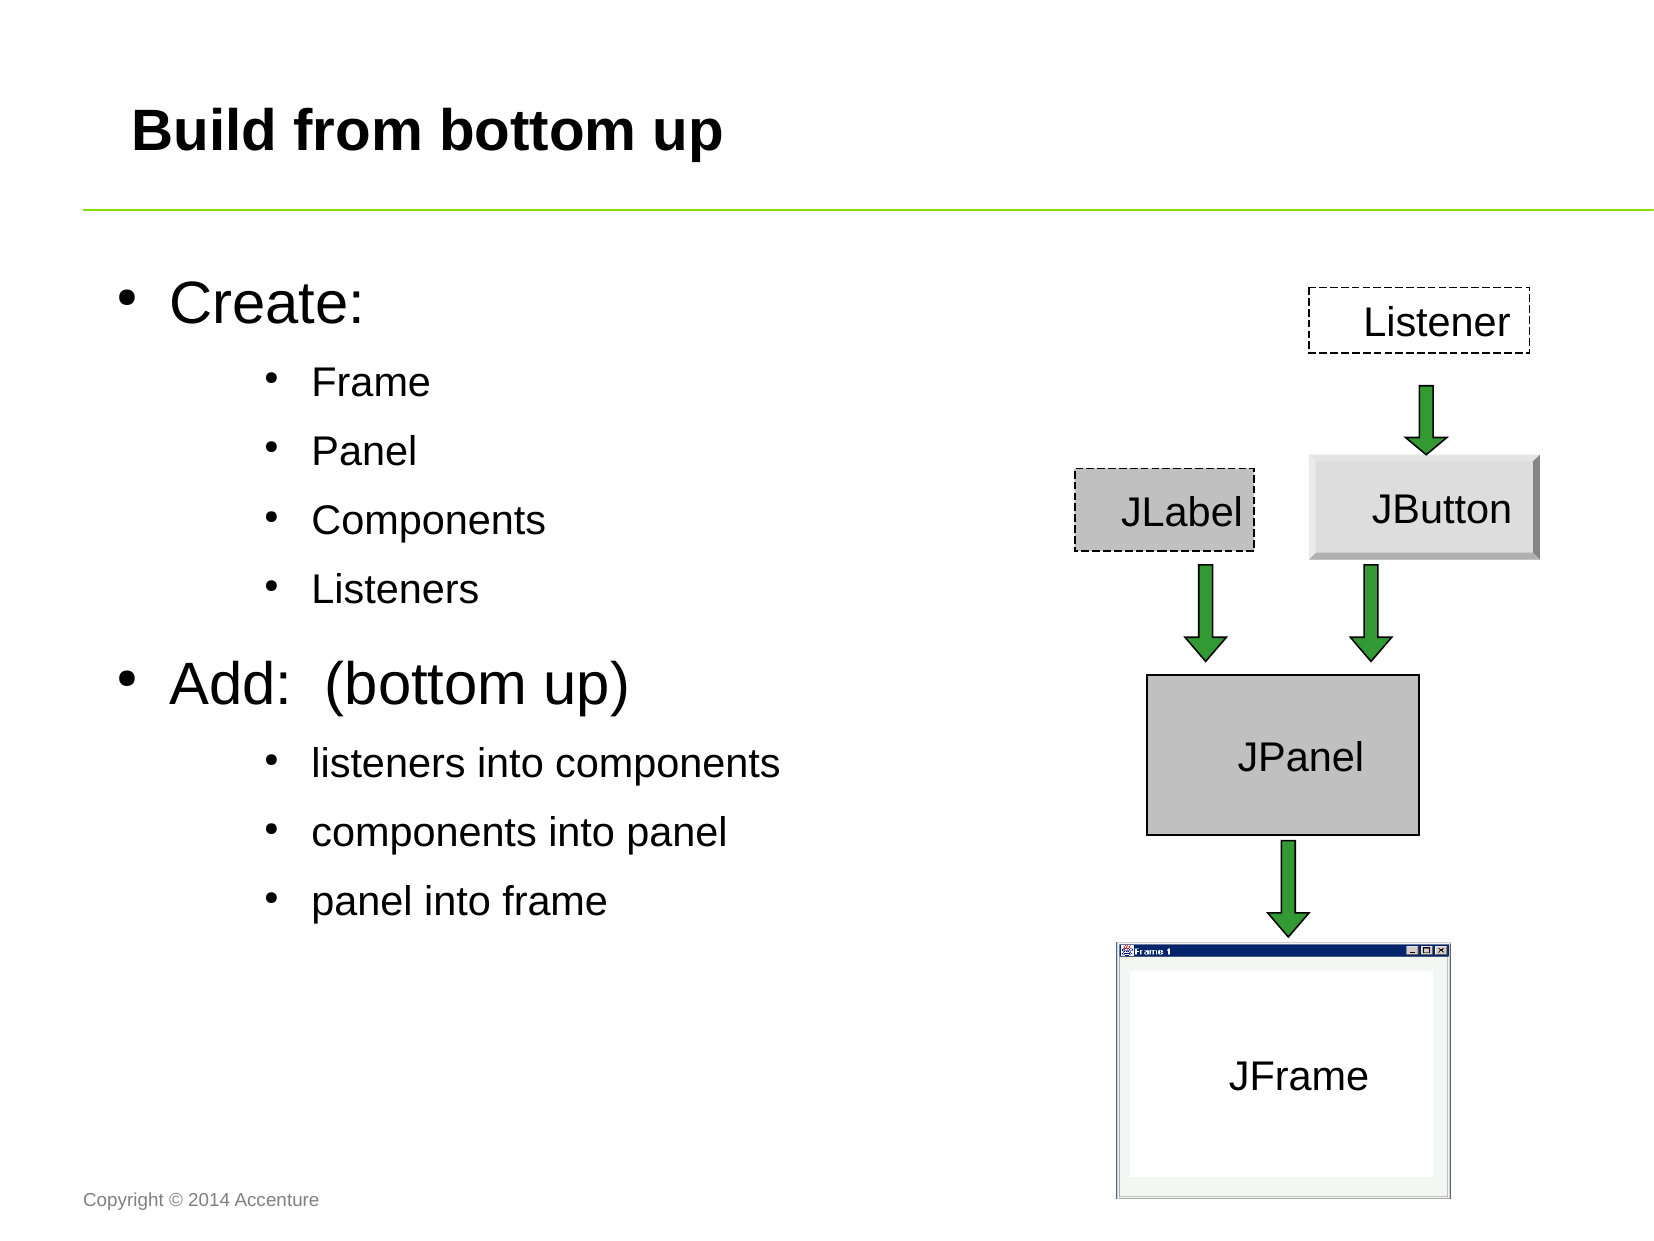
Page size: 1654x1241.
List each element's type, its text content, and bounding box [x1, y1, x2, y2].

text_box JFrame [1129, 970, 1433, 1177]
text_box JLabel [1074, 468, 1254, 552]
text_box JButton [1316, 462, 1533, 552]
text_box JPanel [1147, 675, 1420, 836]
text_box [1267, 840, 1310, 938]
text_box Listener [1308, 287, 1530, 353]
list Create: Frame Panel Components Listeners Add: (bottom up) listeners into components components into panel panel into frame [84, 255, 1573, 1166]
text_box [1350, 564, 1392, 662]
text_box [1185, 564, 1227, 662]
title Build from bottom up [81, 56, 1654, 199]
chart [1116, 942, 1451, 1199]
text_box [1405, 385, 1447, 455]
